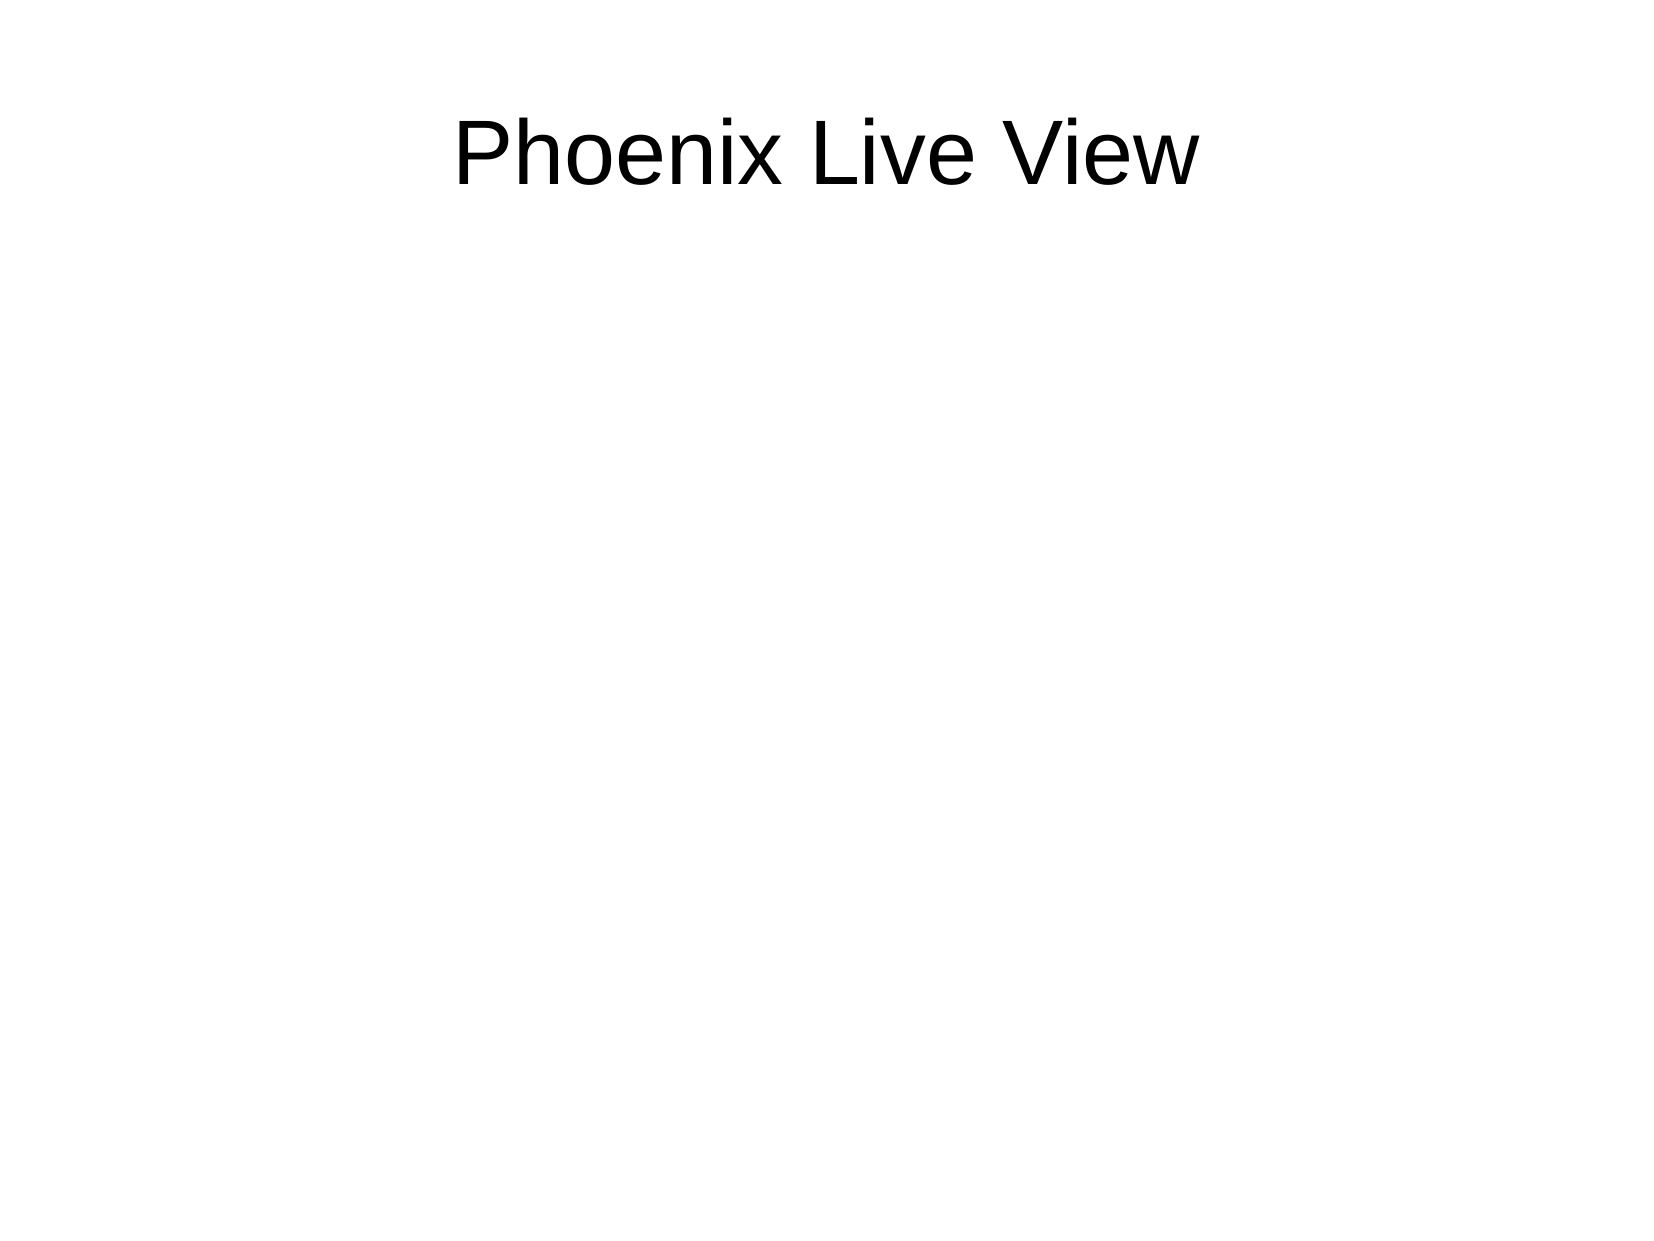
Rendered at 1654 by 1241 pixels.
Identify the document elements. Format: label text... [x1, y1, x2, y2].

title Phoenix Live View [82, 49, 1571, 257]
